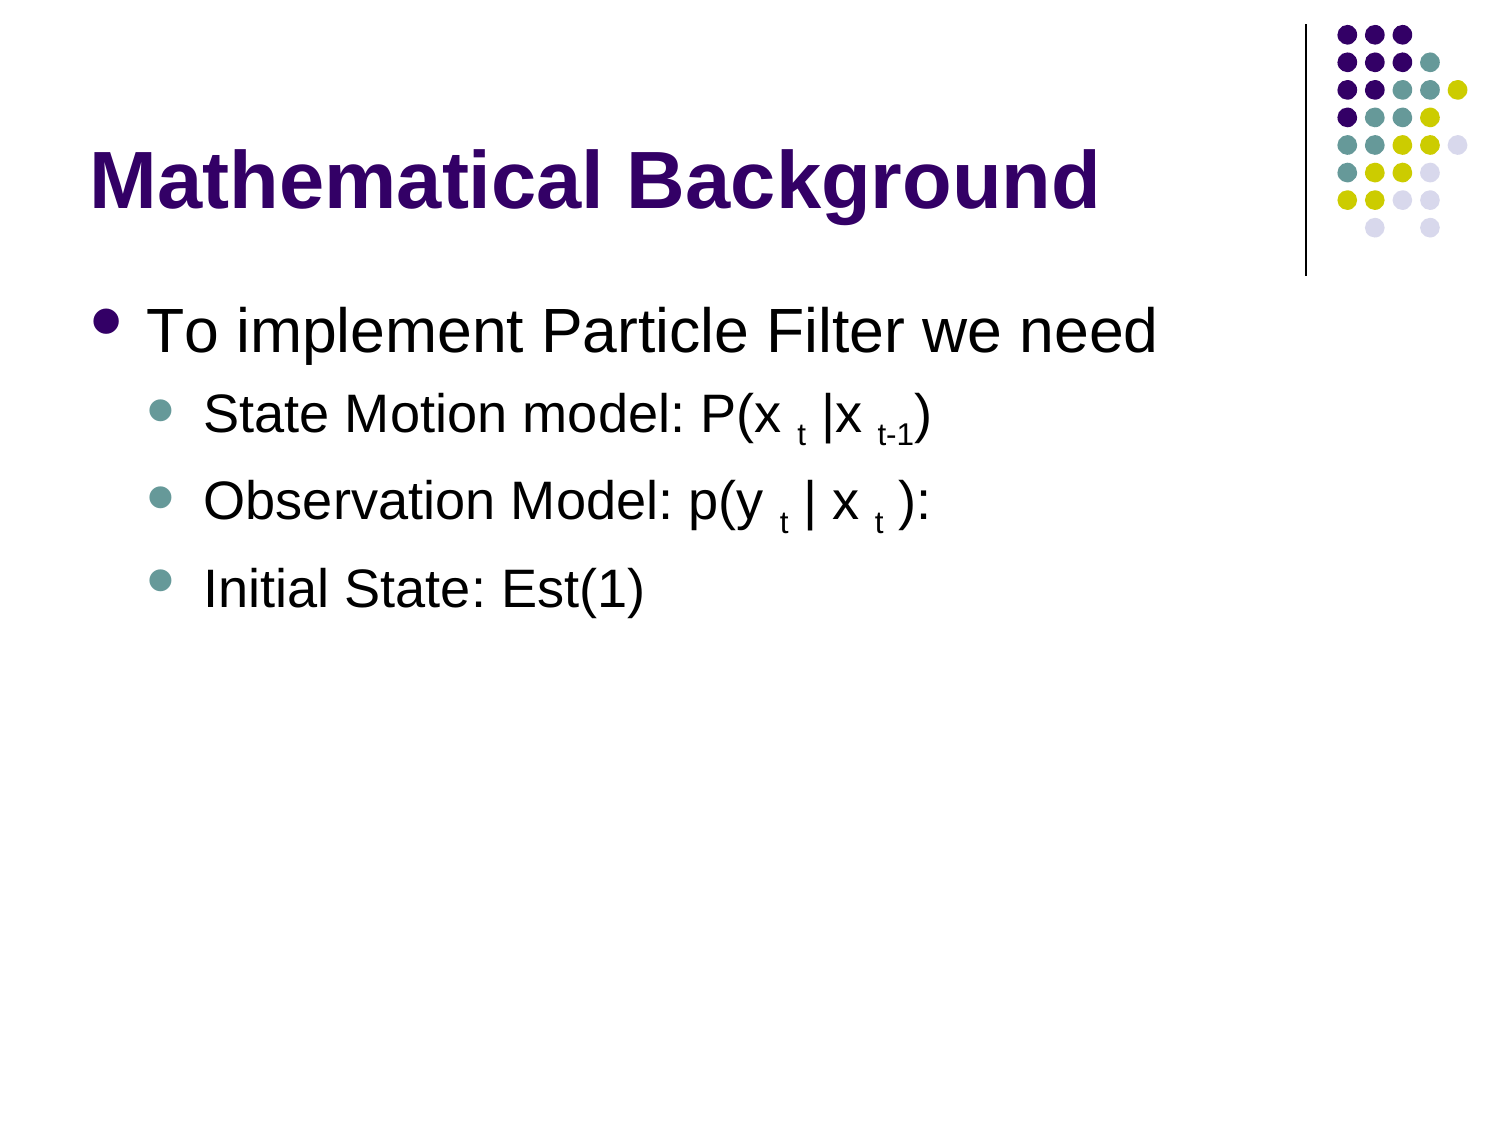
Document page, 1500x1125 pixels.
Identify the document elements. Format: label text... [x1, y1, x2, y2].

list To implement Particle Filter we need State Motion model: P(x t |x t-1) Observation Model: p(y t | x t ): Initial State: Est(1) [75, 282, 1426, 1006]
title Mathematical Background [74, 20, 1313, 233]
